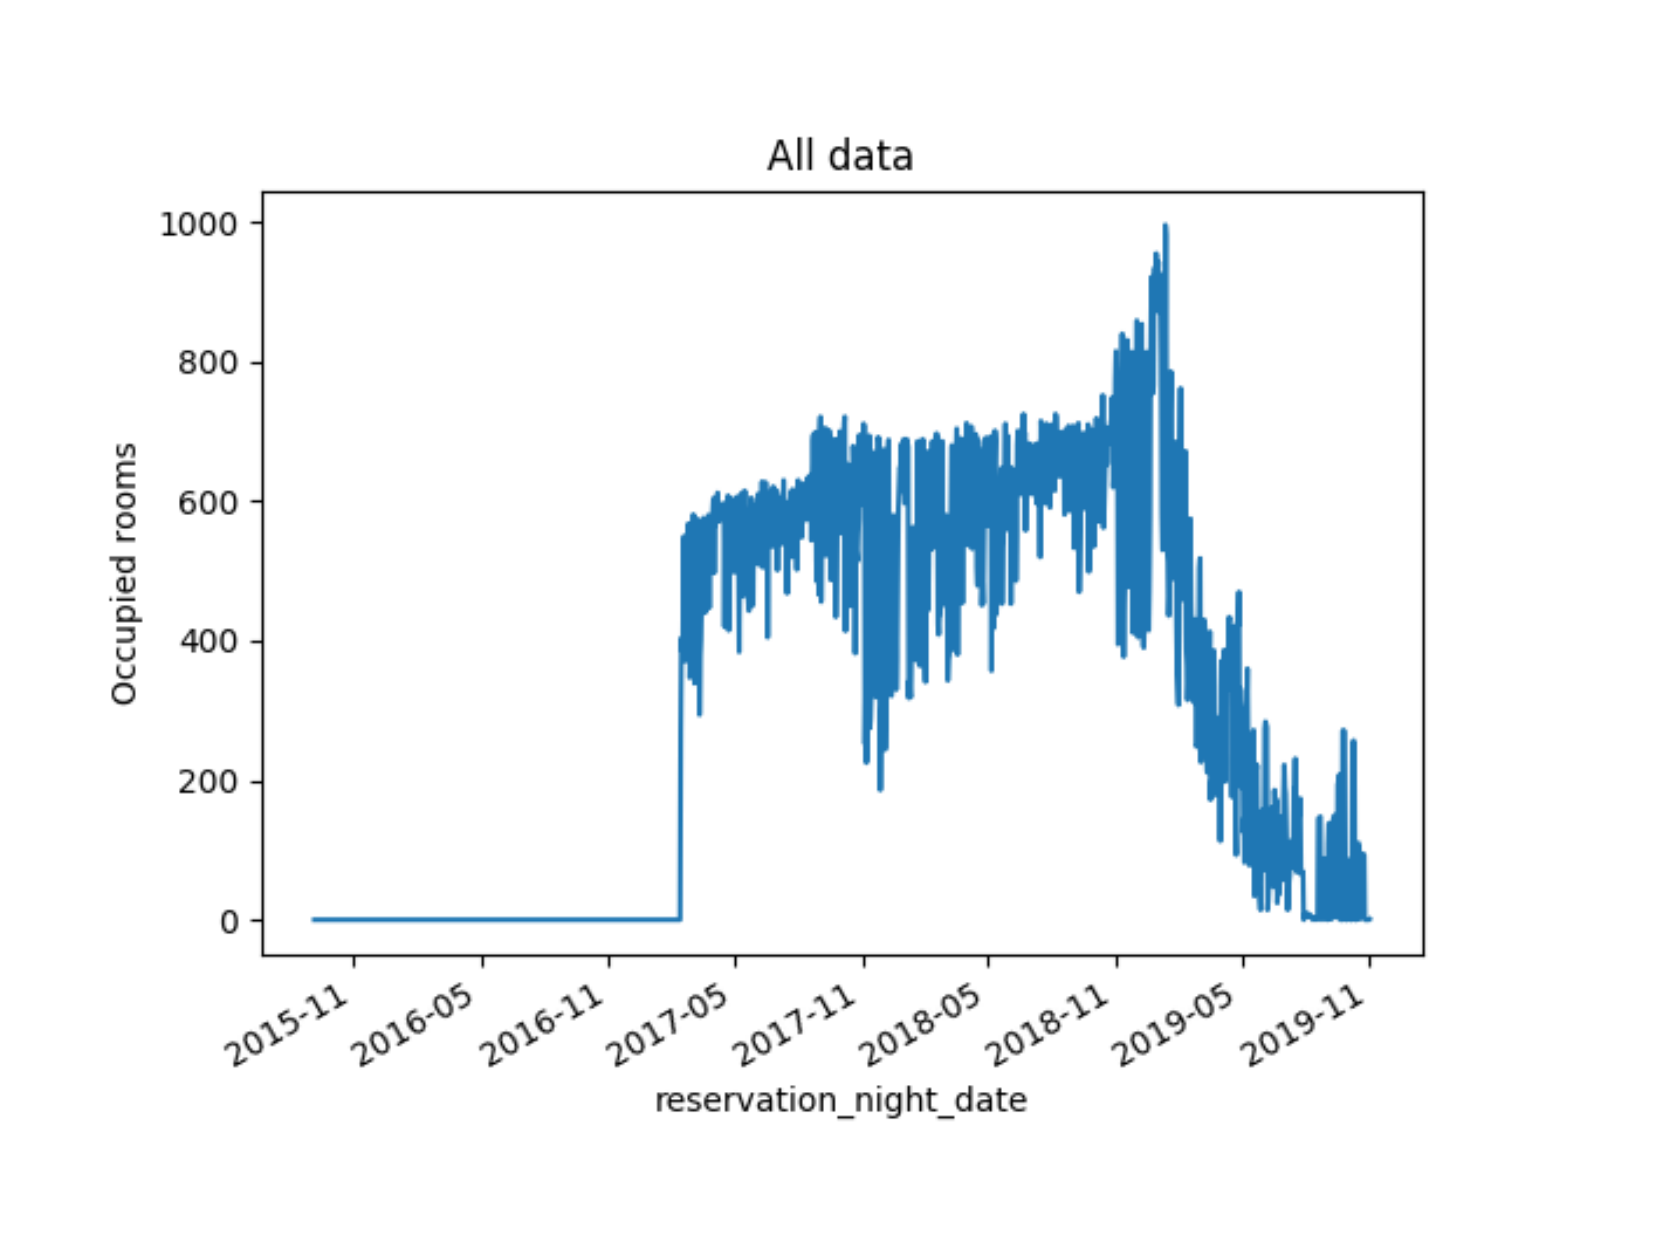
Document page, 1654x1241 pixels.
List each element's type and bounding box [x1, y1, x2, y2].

picture [75, 56, 1573, 1180]
